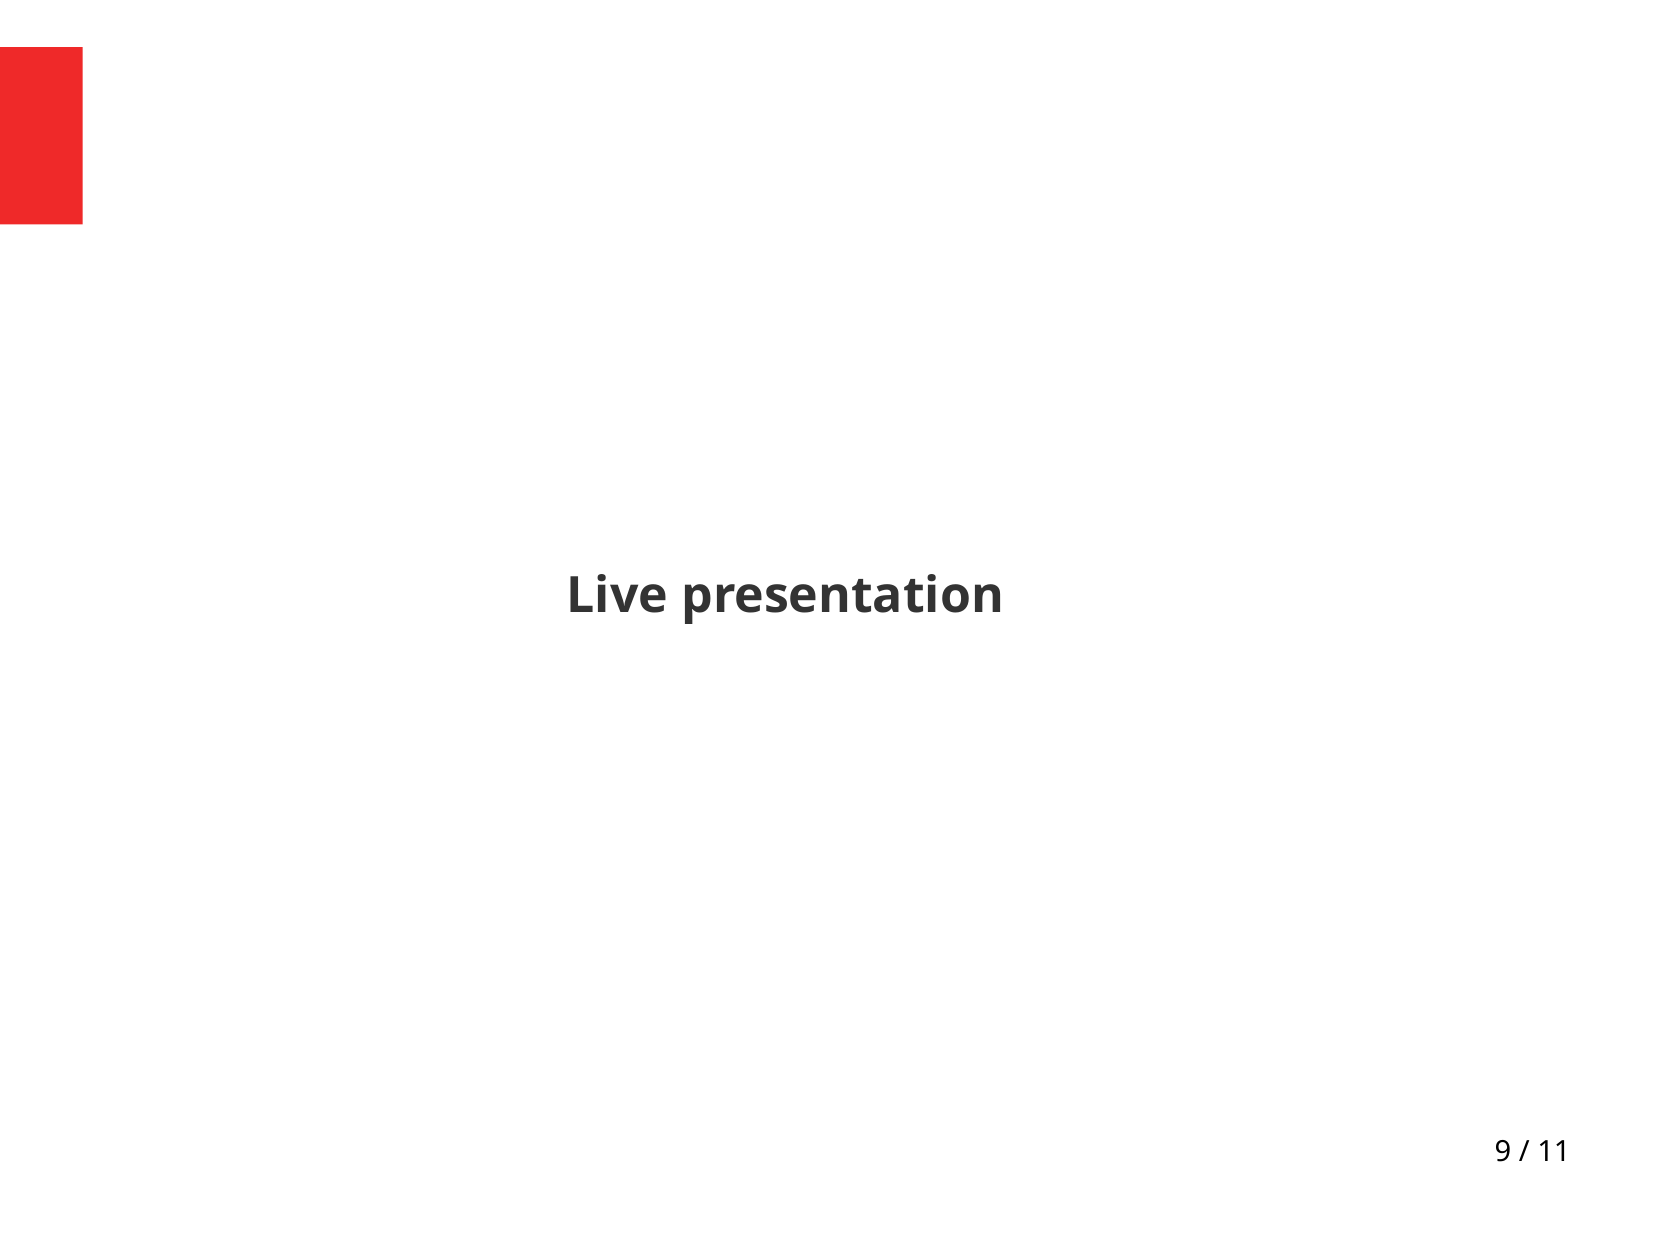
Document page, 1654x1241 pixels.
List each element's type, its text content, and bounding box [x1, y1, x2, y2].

title Live presentation [566, 507, 1099, 679]
